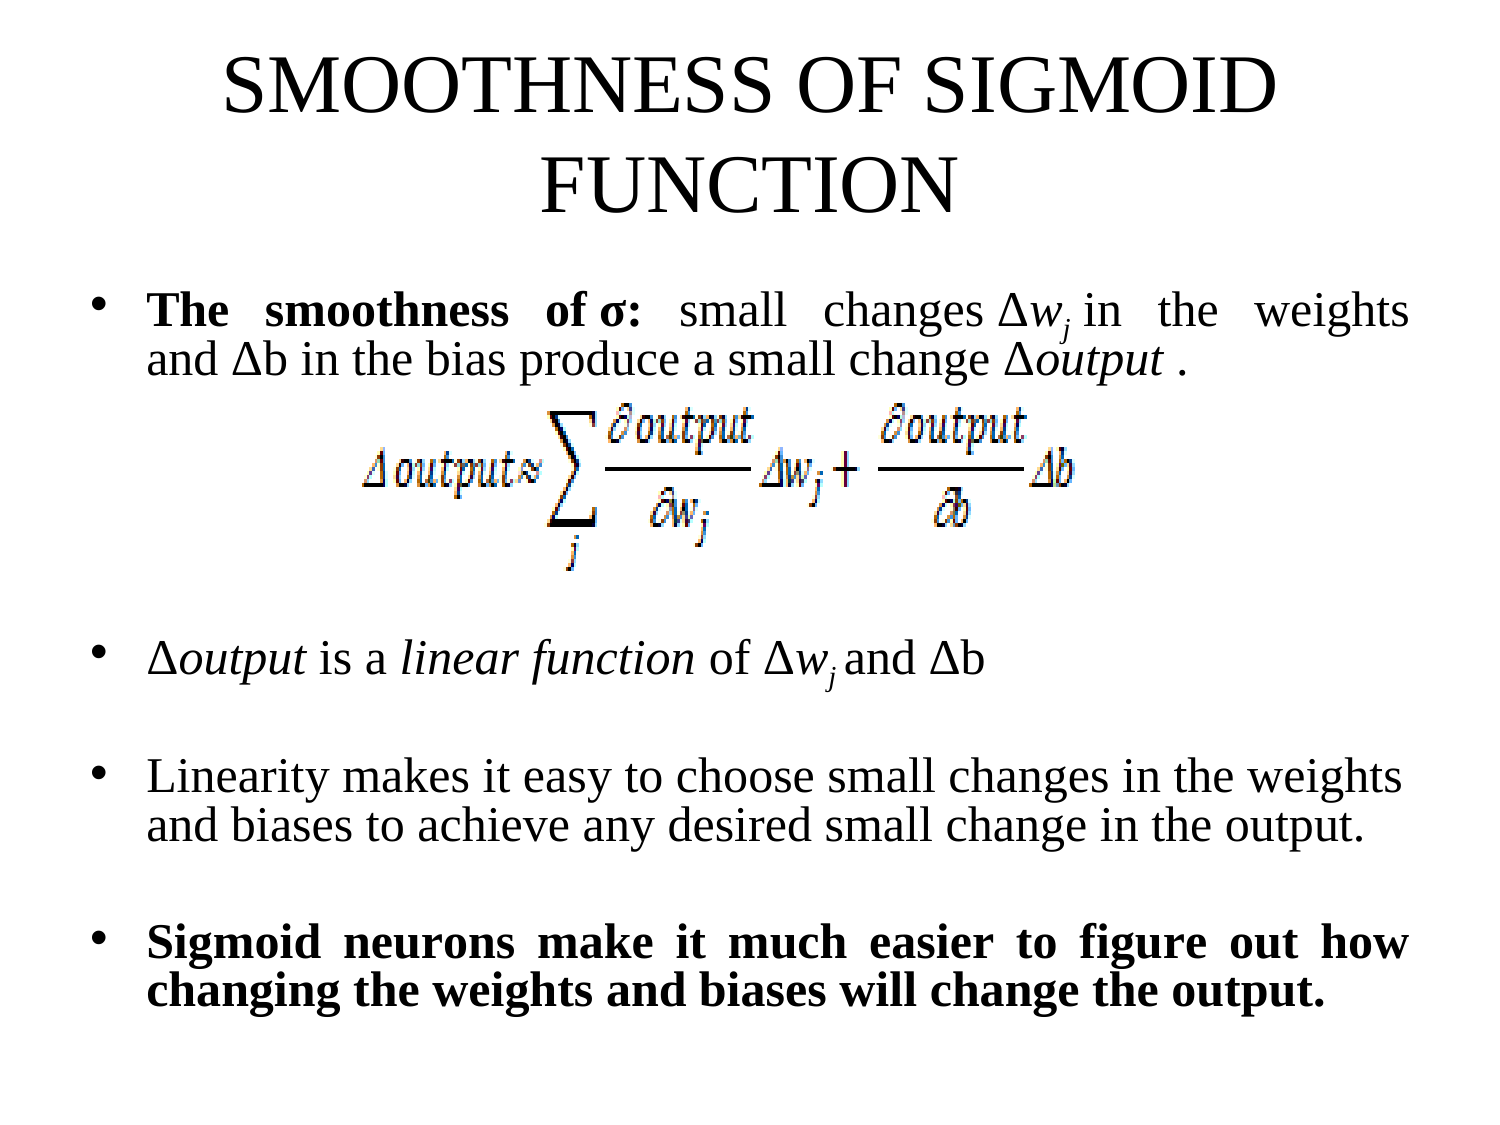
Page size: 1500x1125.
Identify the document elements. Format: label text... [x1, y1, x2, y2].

picture [362, 399, 1075, 588]
title SMOOTHNESS OF SIGMOID FUNCTION [75, 45, 1426, 213]
list The smoothness of σ: small changes Δwj in the weights and Δb in the bias produce a small change Δoutput . Δoutput is a linear function of Δwj and Δb Linearity makes it easy to choose small changes in the weights and biases to achieve any desired small change in the output. Sigmoid neurons make it much easier to figure out how changing the weights and biases will change the output. [75, 274, 1426, 1030]
